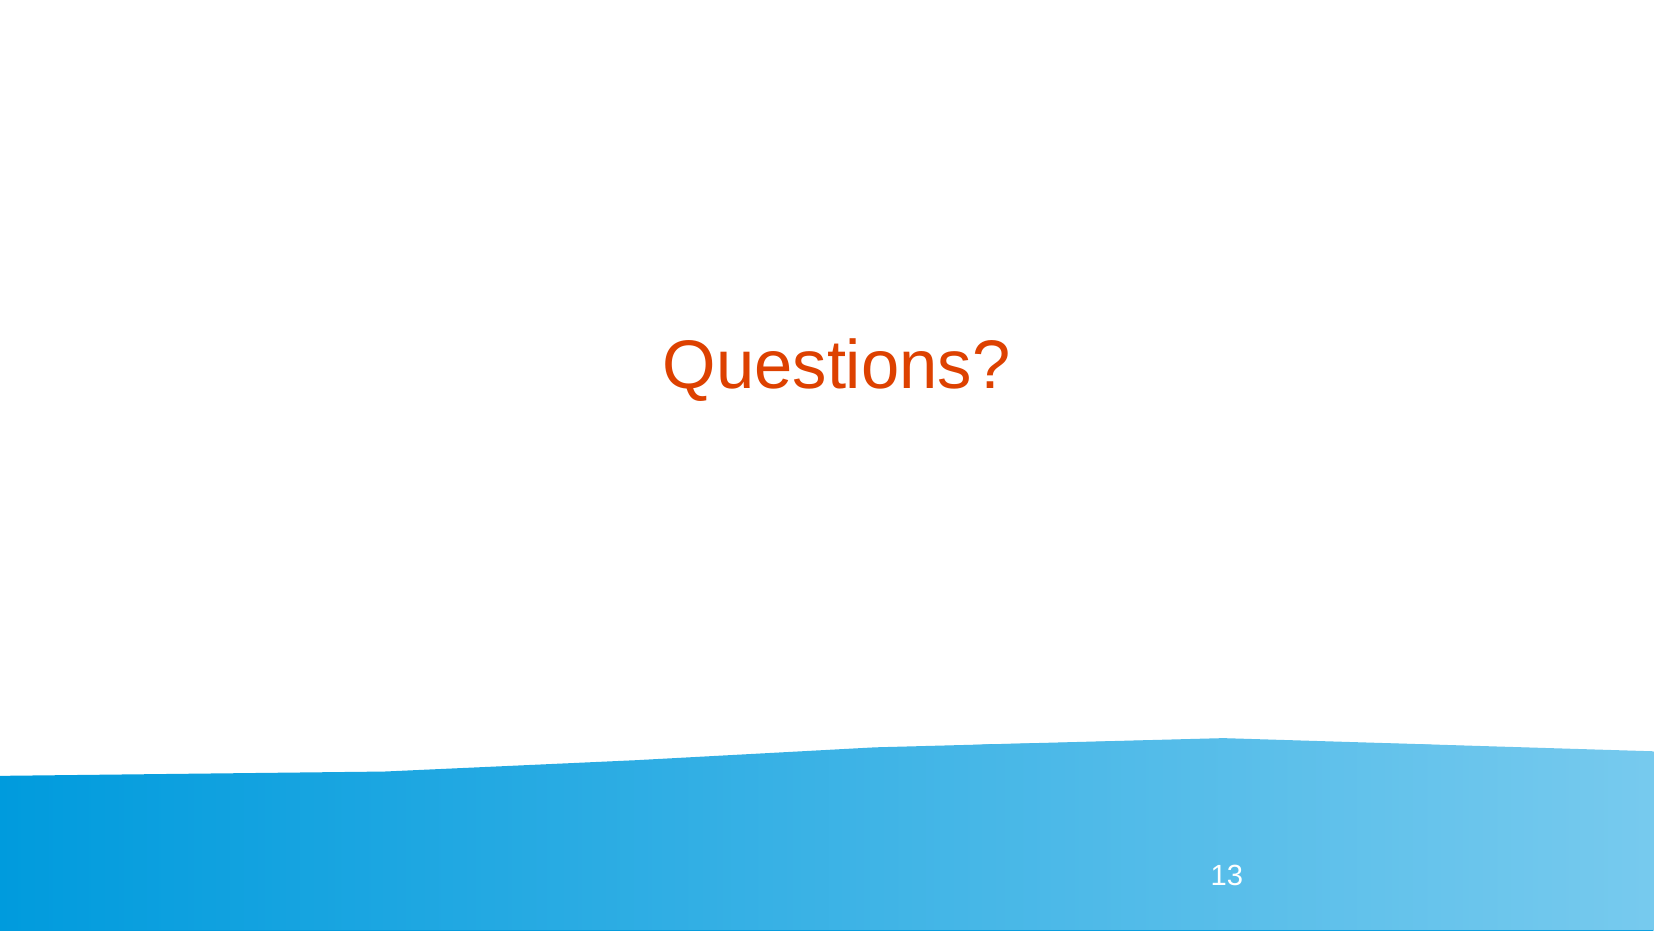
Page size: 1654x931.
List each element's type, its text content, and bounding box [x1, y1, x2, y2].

title Questions? [98, 272, 1576, 451]
